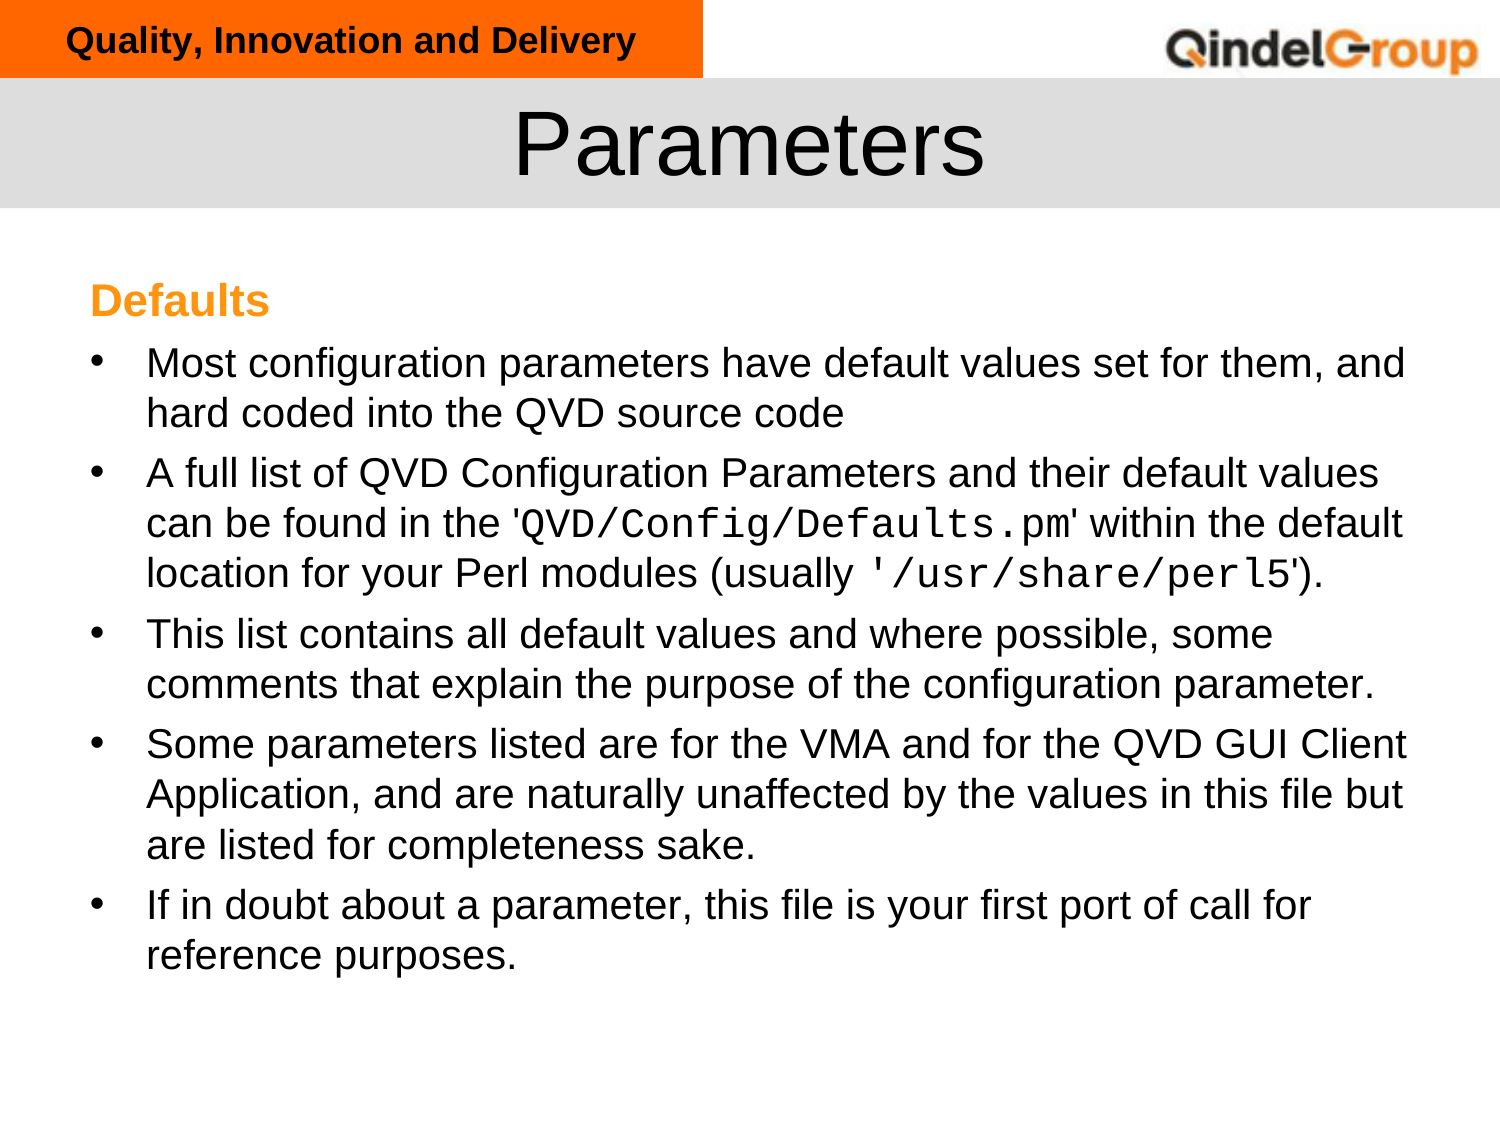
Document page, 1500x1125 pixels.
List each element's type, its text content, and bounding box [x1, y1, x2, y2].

picture [1163, 23, 1481, 78]
title Parameters [75, 45, 1426, 233]
list Defaults Most configuration parameters have default values set for them, and hard coded into the QVD source code A full list of QVD Configuration Parameters and their default values can be found in the 'QVD/Config/Defaults.pm' within the default location for your Perl modules (usually '/usr/share/perl5'). This list contains all default values and where possible, some comments that explain the purpose of the configuration parameter. Some parameters listed are for the VMA and for the QVD GUI Client Application, and are naturally unaffected by the values in this file but are listed for completeness sake. If in doubt about a parameter, this file is your first port of call for reference purposes. [75, 262, 1426, 1006]
